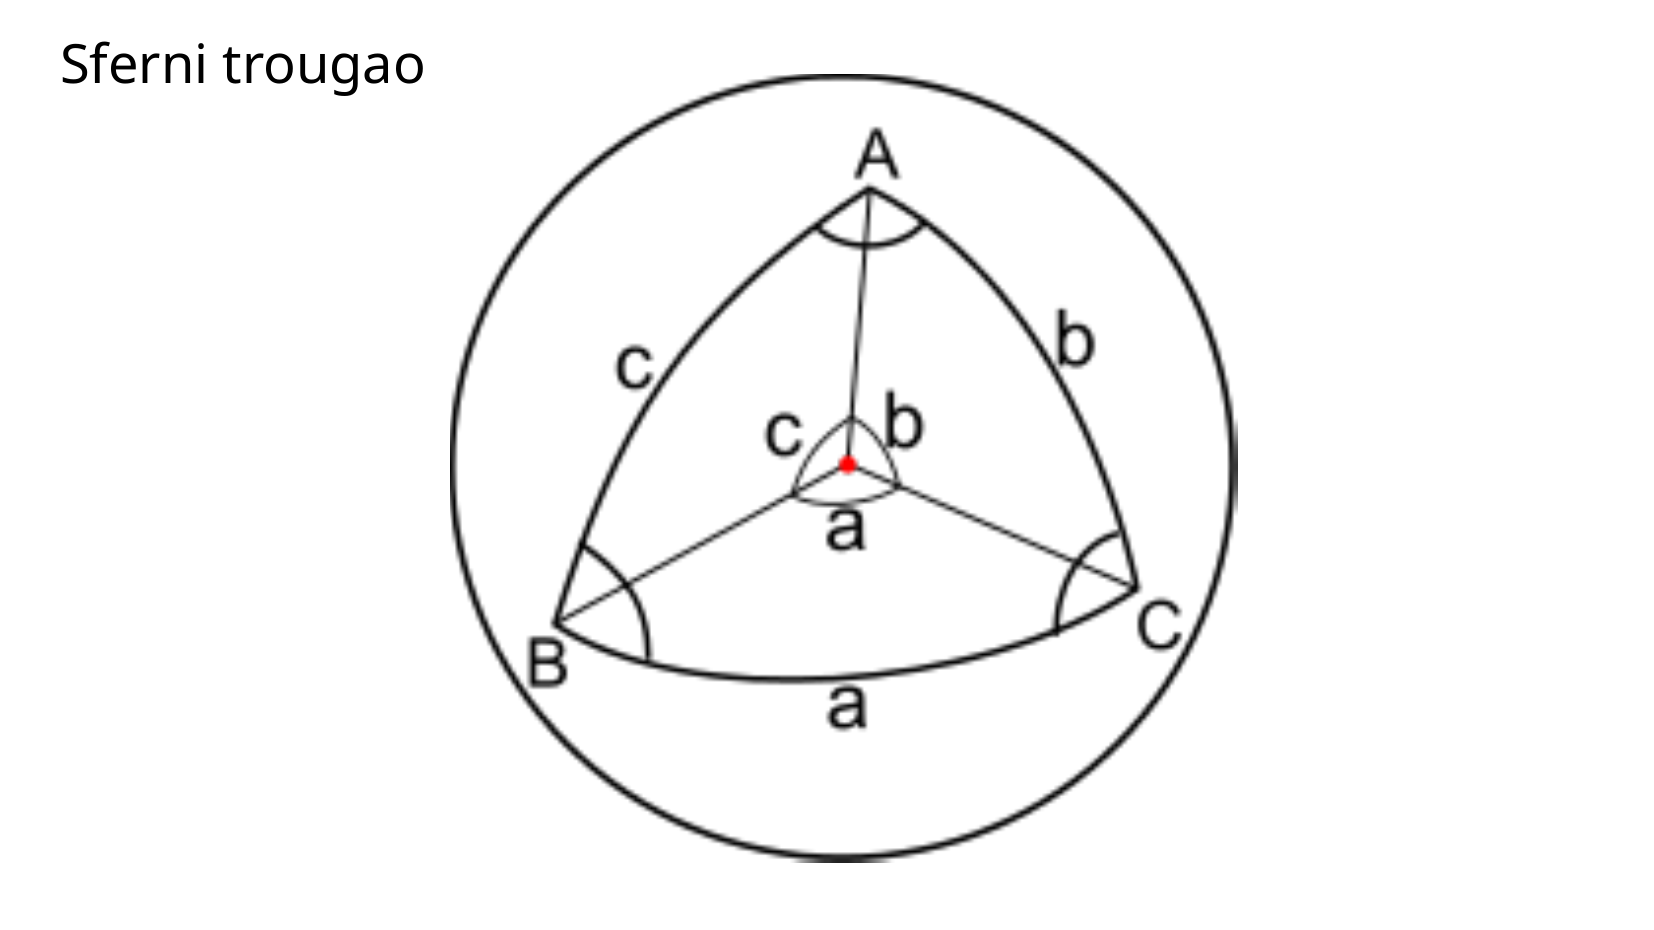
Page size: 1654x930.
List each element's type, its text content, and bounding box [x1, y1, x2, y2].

title Sferni trougao [59, 13, 1648, 113]
picture [450, 74, 1238, 863]
